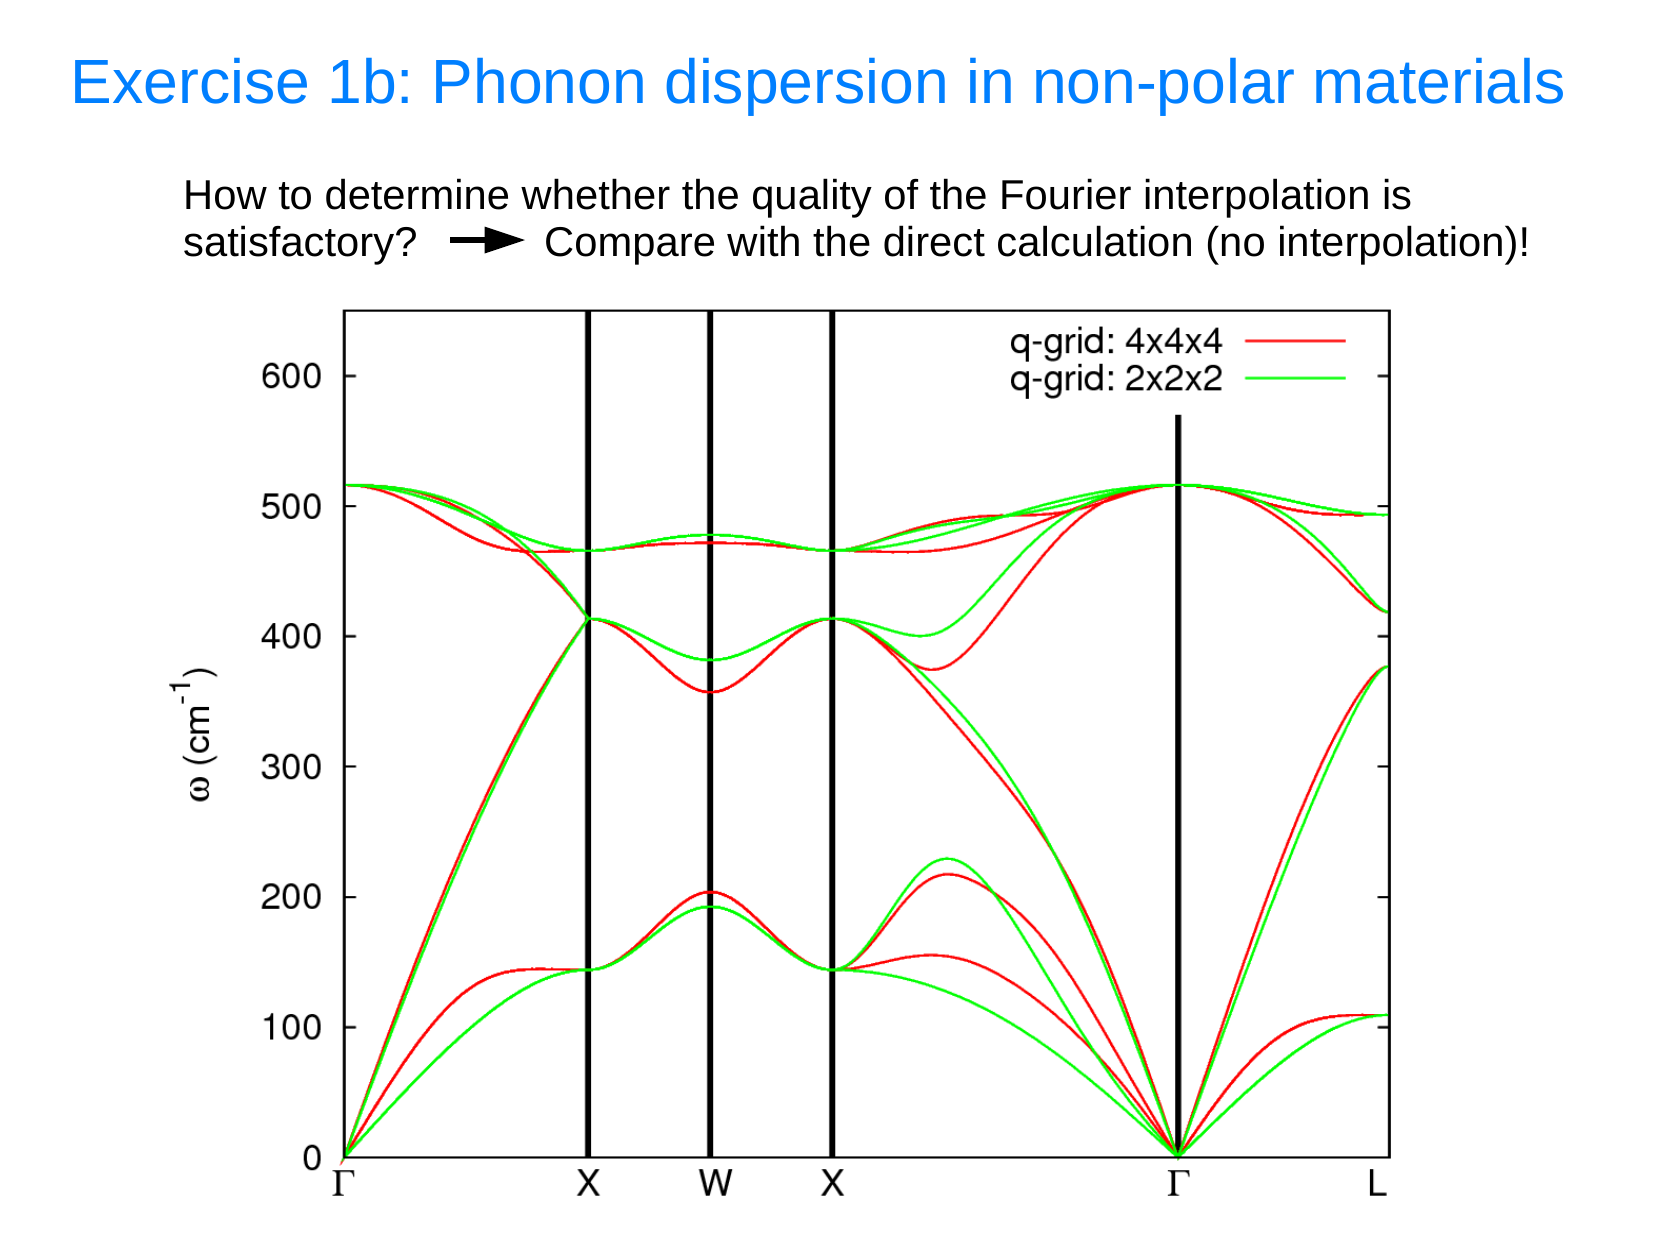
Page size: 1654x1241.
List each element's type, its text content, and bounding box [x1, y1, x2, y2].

title Exercise 1b: Phonon dispersion in non-polar materials [45, 0, 1572, 186]
list How to determine whether the quality of the Fourier interpolation is satisfactory? Compare with the direct calculation (no interpolation)! [112, 172, 1595, 271]
picture [168, 299, 1411, 1201]
